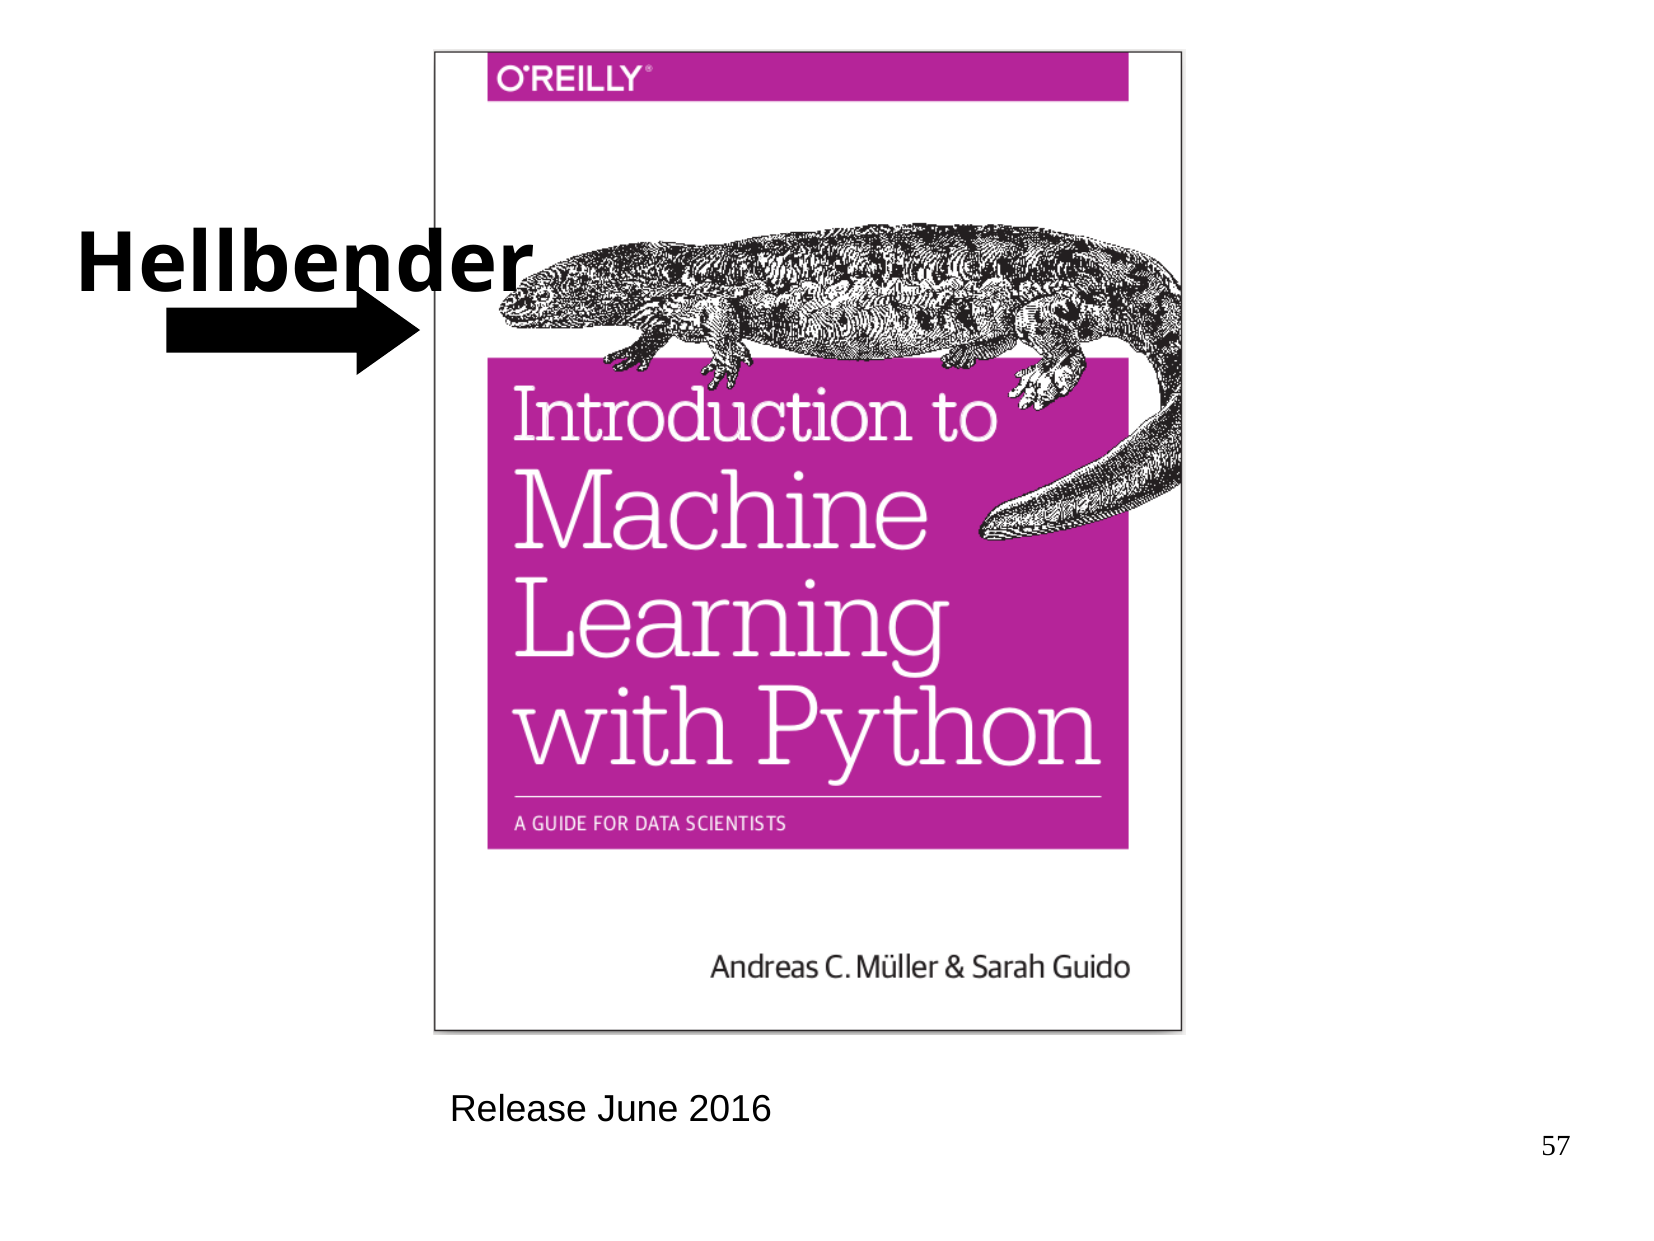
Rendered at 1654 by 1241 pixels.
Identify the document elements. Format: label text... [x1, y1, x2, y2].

text_box Release June 2016 [435, 1080, 1216, 1137]
picture [433, 49, 1186, 1036]
text_box [356, 360, 378, 376]
text_box Hellbender [60, 195, 556, 360]
